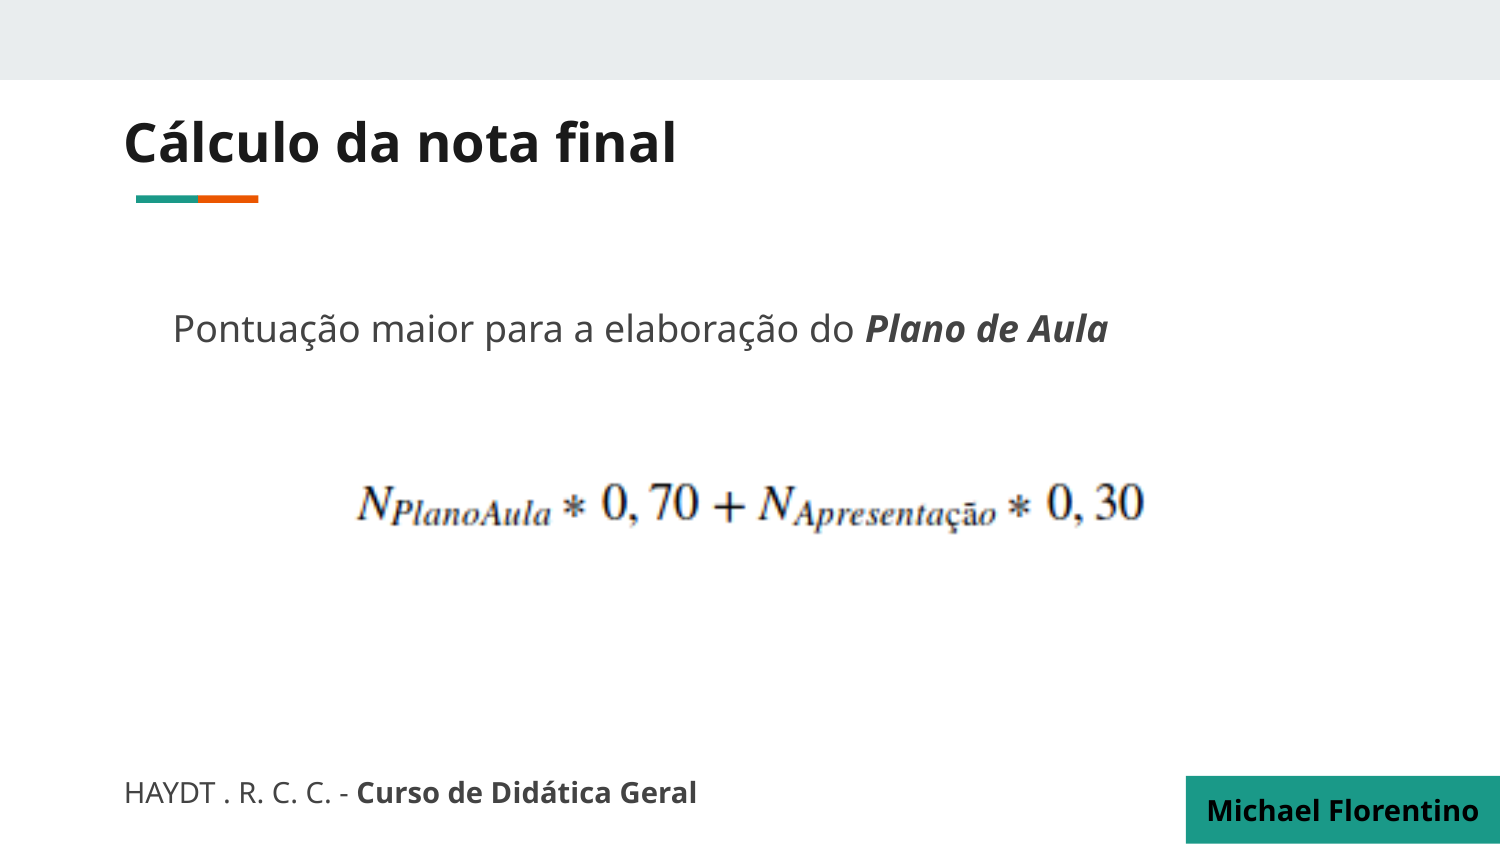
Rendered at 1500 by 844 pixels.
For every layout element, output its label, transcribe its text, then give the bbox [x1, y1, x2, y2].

list HAYDT . R. C. C. - Curso de Didática Geral [108, 724, 860, 844]
text_box Michael Florentino [1185, 775, 1500, 844]
title Cálculo da nota final [108, 92, 1370, 181]
text_box Pontuação maior para a elaboração do Plano de Aula [157, 259, 1443, 388]
picture [342, 465, 1158, 554]
